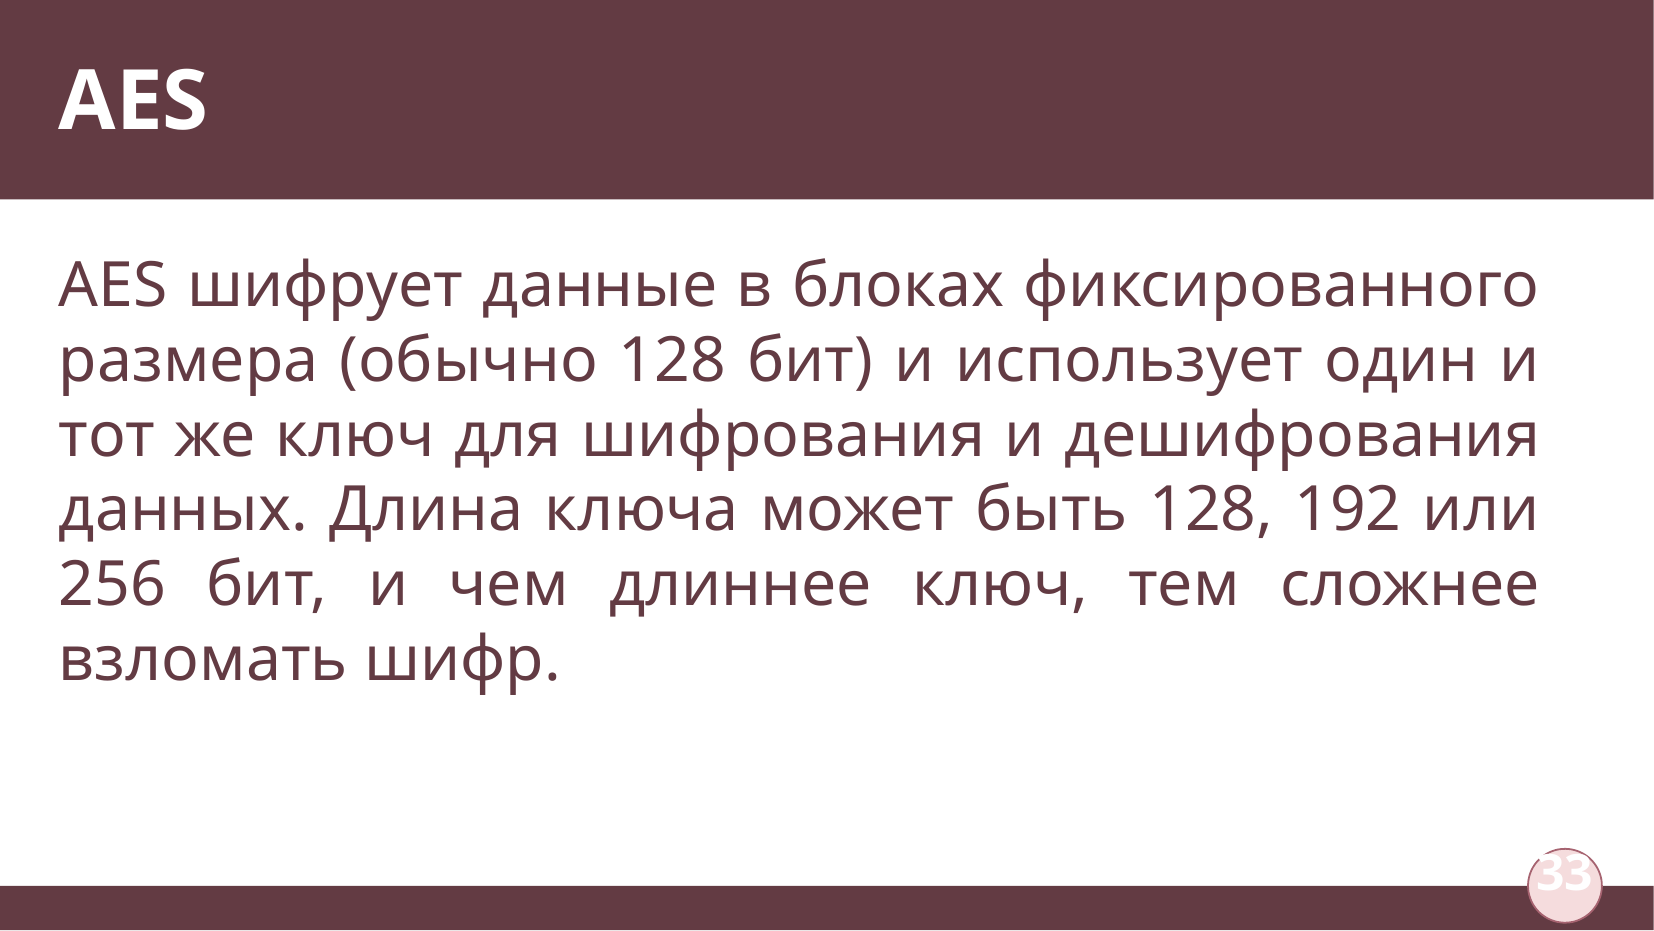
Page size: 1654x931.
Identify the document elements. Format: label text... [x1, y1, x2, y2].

list AES шифрует данные в блоках фиксированного размера (обычно 128 бит) и использует один и тот же ключ для шифрования и дешифрования данных. Длина ключа может быть 128, 192 или 256 бит, и чем длиннее ключ, тем сложнее взломать шифр. [59, 243, 1595, 769]
title AES [59, 37, 1595, 155]
